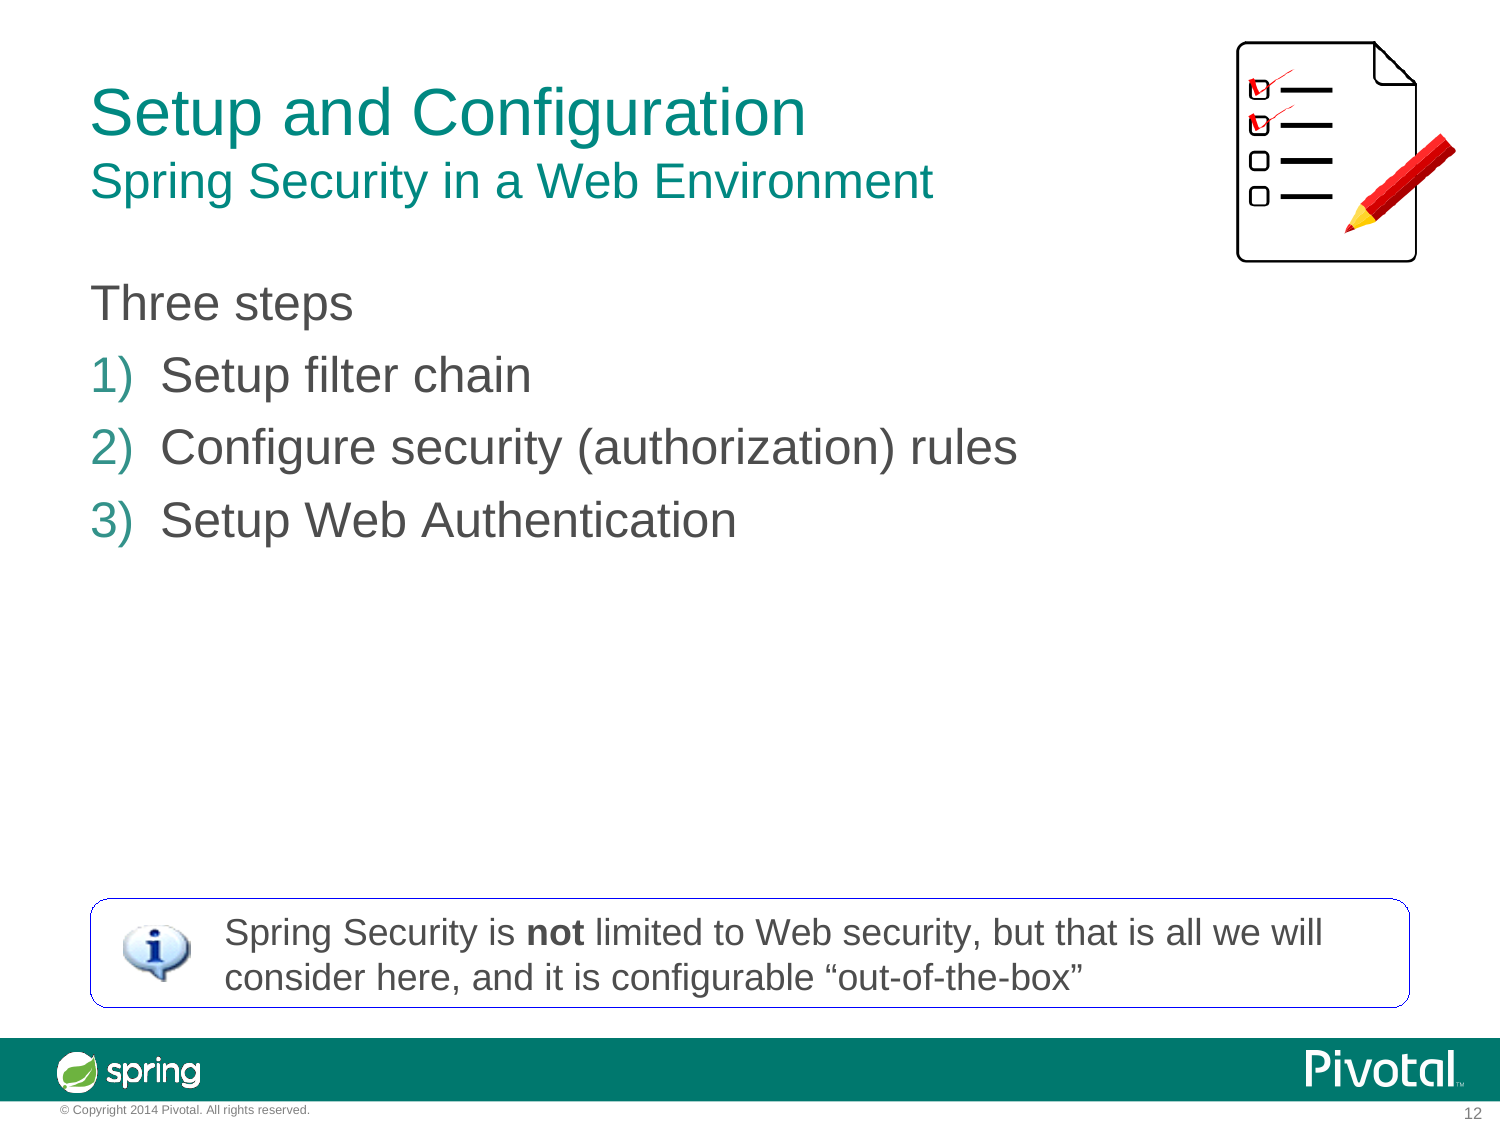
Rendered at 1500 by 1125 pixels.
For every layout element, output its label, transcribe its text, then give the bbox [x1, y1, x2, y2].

title Setup and Configuration Spring Security in a Web Environment [75, 45, 1236, 233]
picture [32, 1041, 210, 1103]
picture [1306, 1050, 1464, 1087]
text_box Spring Security is not limited to Web security, but that is all we will consider here, and it is configurable “out-of-the-box” [209, 900, 1395, 1006]
list Three steps Setup filter chain Configure security (authorization) rules Setup Web Authentication [75, 262, 1426, 931]
picture [123, 925, 191, 982]
picture [1236, 41, 1456, 263]
